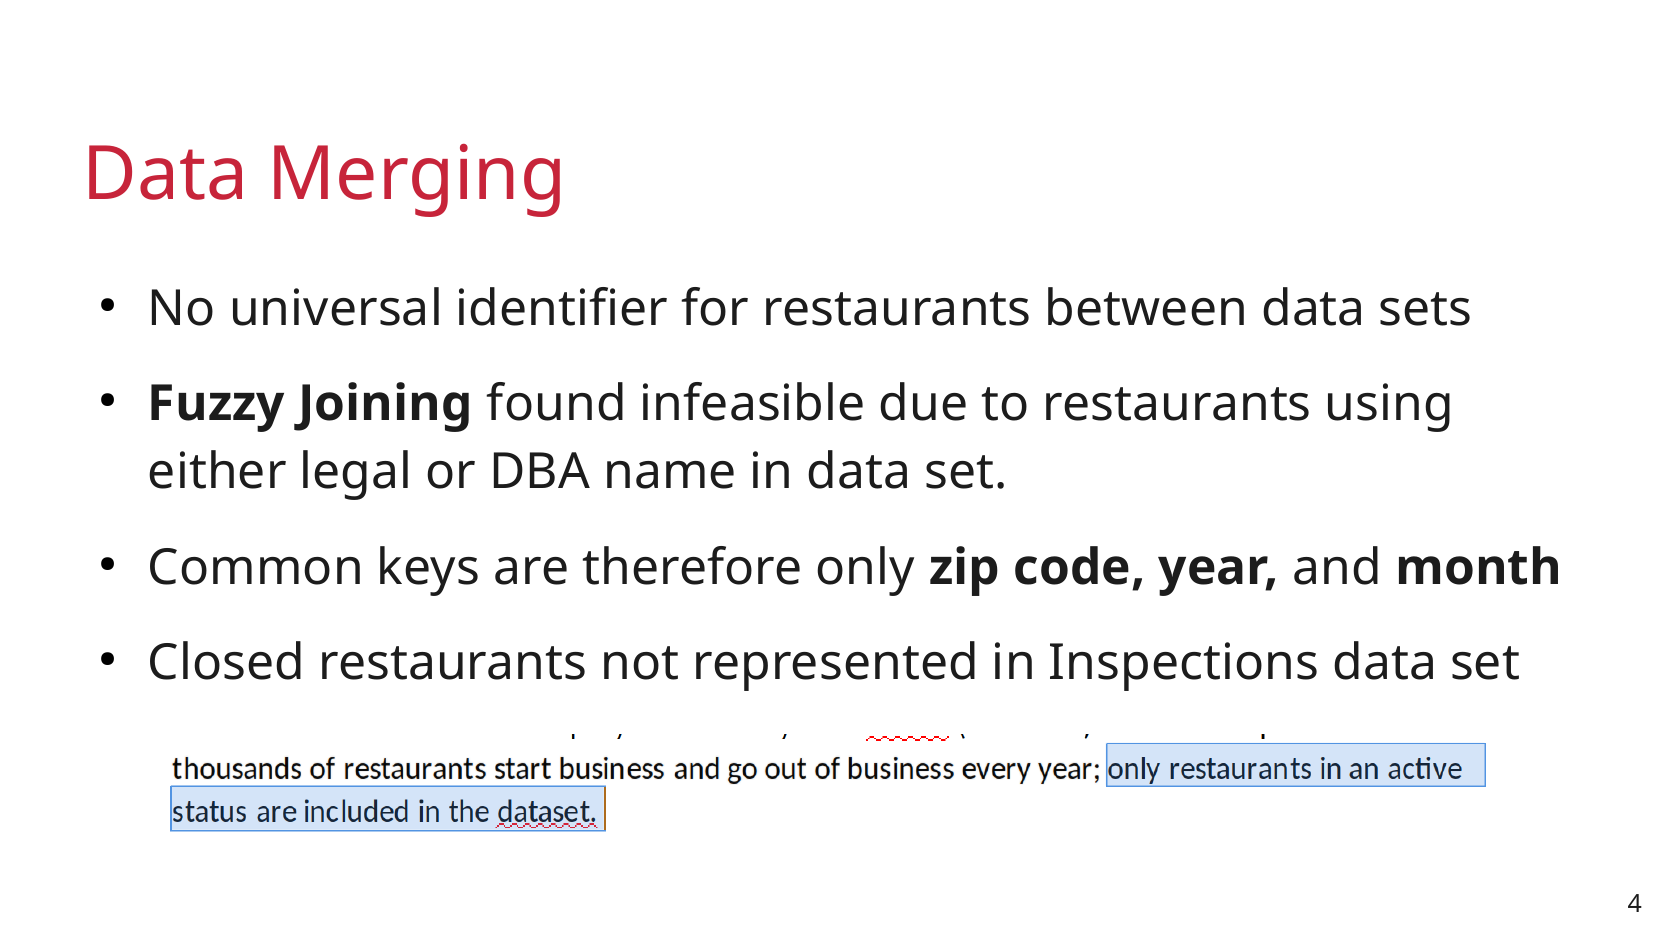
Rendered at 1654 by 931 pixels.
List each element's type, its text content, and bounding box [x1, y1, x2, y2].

picture [165, 734, 1489, 841]
list No universal identifier for restaurants between data sets Fuzzy Joining found infeasible due to restaurants using either legal or DBA name in data set. Common keys are therefore only zip code, year, and month Closed restaurants not represented in Inspections data set [82, 271, 1571, 758]
title Data Merging [82, 92, 1571, 249]
